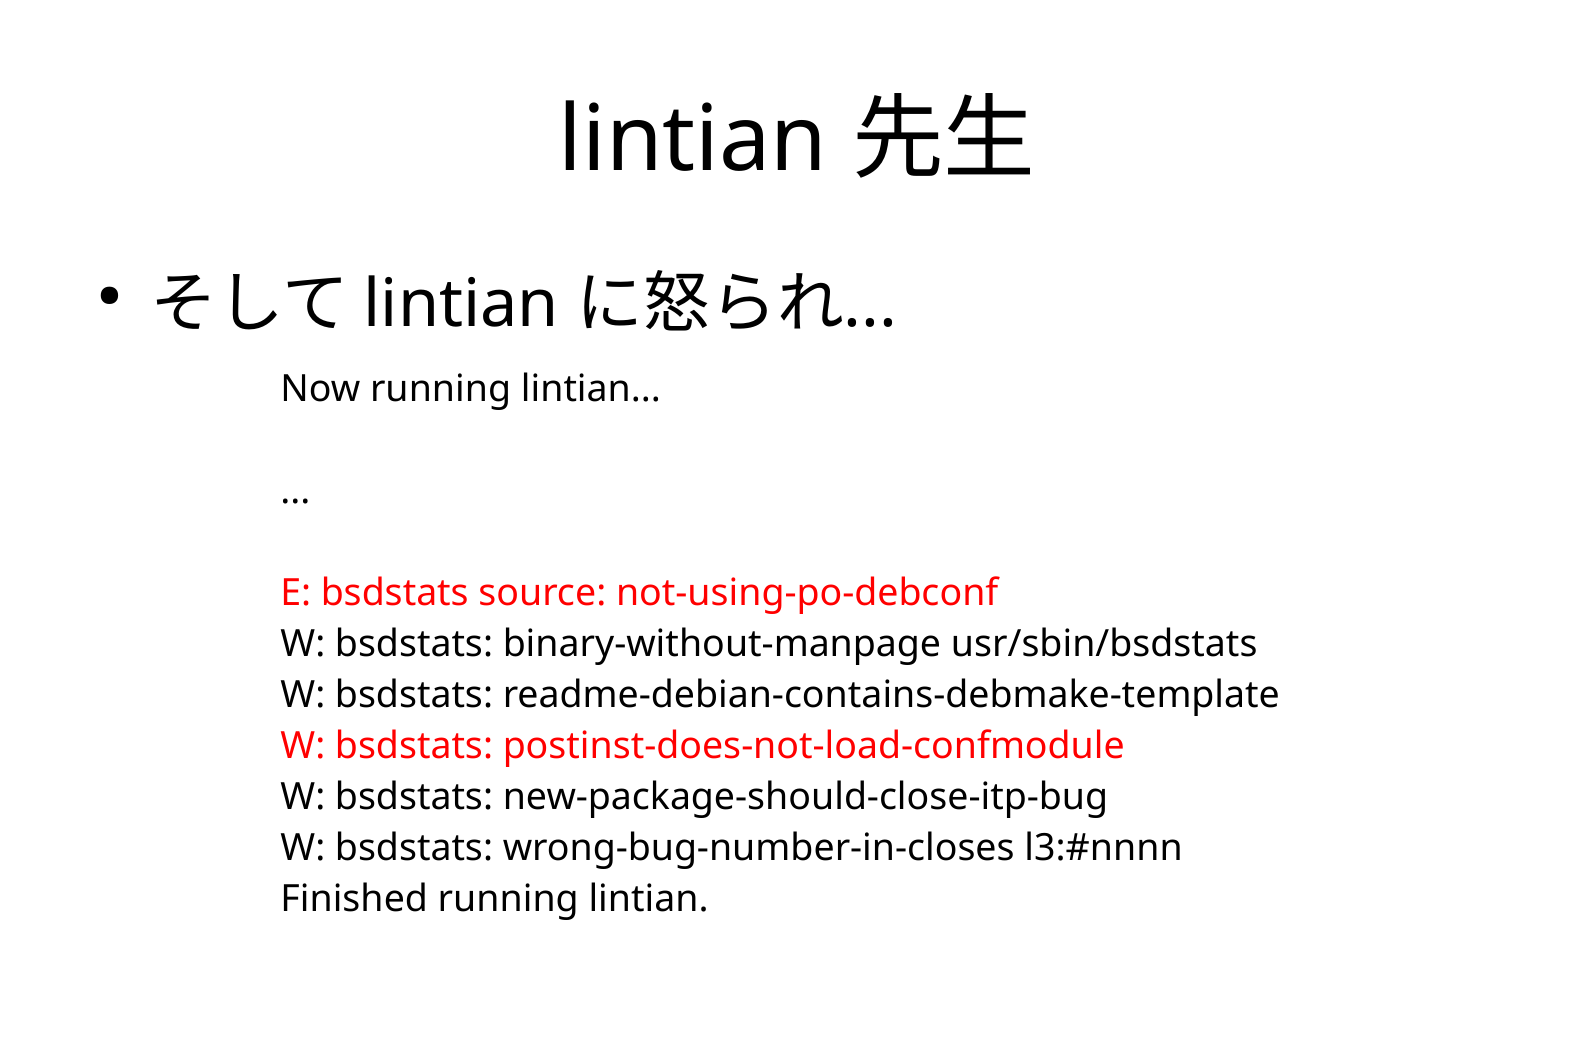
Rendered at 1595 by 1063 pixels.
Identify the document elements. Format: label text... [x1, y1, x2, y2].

list そして lintian に怒られ... [79, 248, 1515, 951]
text_box Now running lintian... ... E: bsdstats source: not-using-po-debconf W: bsdstats: binary-without-manpage usr/sbin/bsdstats W: bsdstats: readme-debian-contains-debmake-template W: bsdstats: postinst-does-not-load-confmodule W: bsdstats: new-package-should-close-itp-bug W: bsdstats: wrong-bug-number-in-closes l3:#nnnn Finished running lintian. [265, 354, 1477, 994]
title lintian 先生 [79, 49, 1515, 213]
